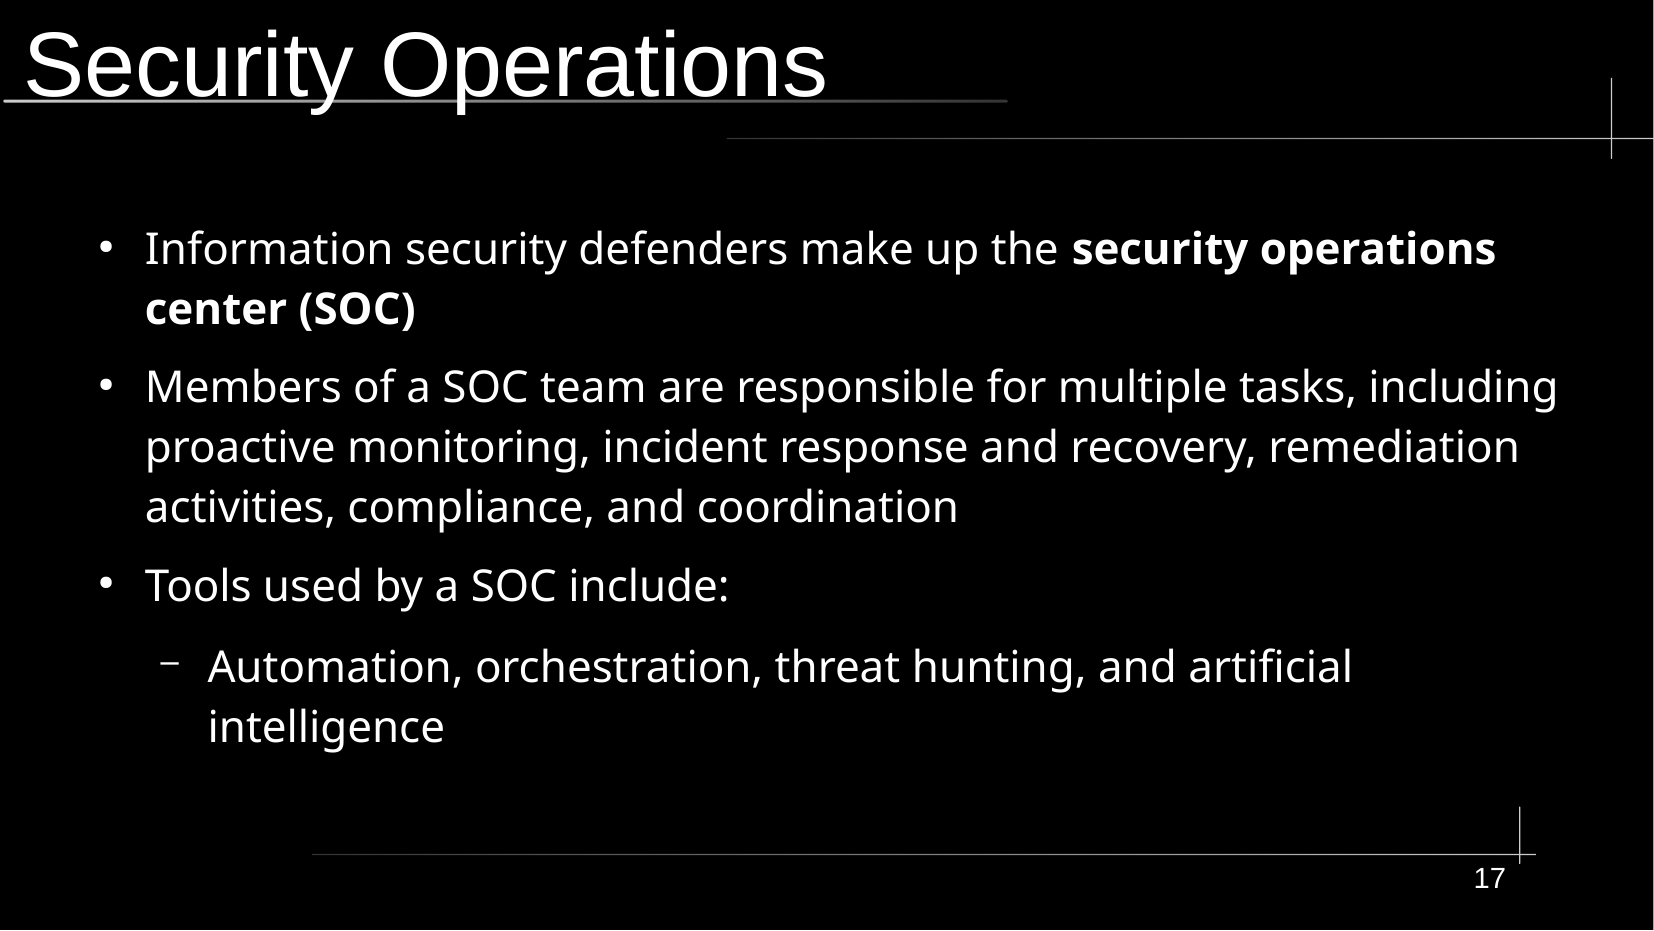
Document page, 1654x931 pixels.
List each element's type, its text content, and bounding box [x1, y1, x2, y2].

list Information security defenders make up the security operations center (SOC) Members of a SOC team are responsible for multiple tasks, including proactive monitoring, incident response and recovery, remediation activities, compliance, and coordination Tools used by a SOC include: Automation, orchestration, threat hunting, and artificial intelligence [82, 217, 1571, 758]
title Security Operations [23, 11, 1589, 119]
